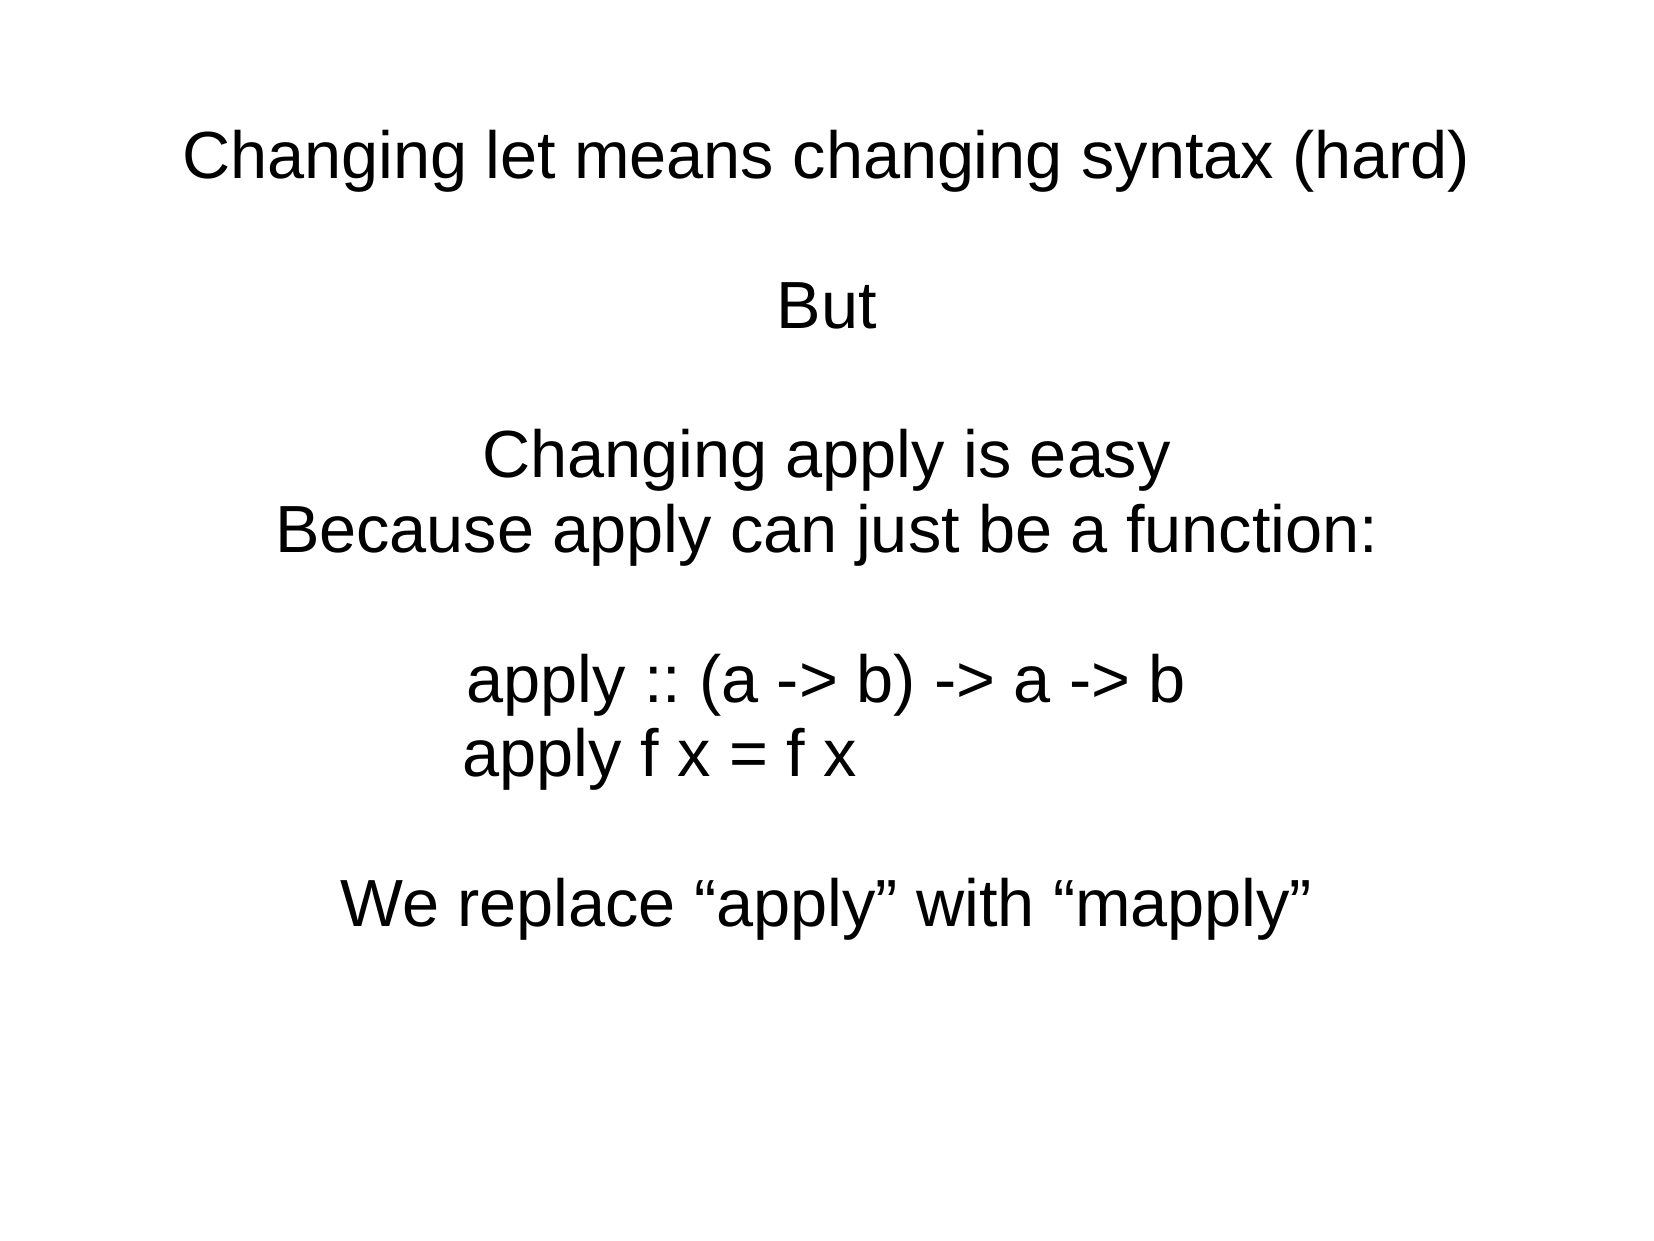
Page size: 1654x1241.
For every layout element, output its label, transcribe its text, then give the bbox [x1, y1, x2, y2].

subtitle Changing let means changing syntax (hard) But Changing apply is easy Because apply can just be a function: apply :: (a -> b) -> a -> b apply f x = f x We replace “apply” with “mapply” [82, 49, 1571, 1010]
